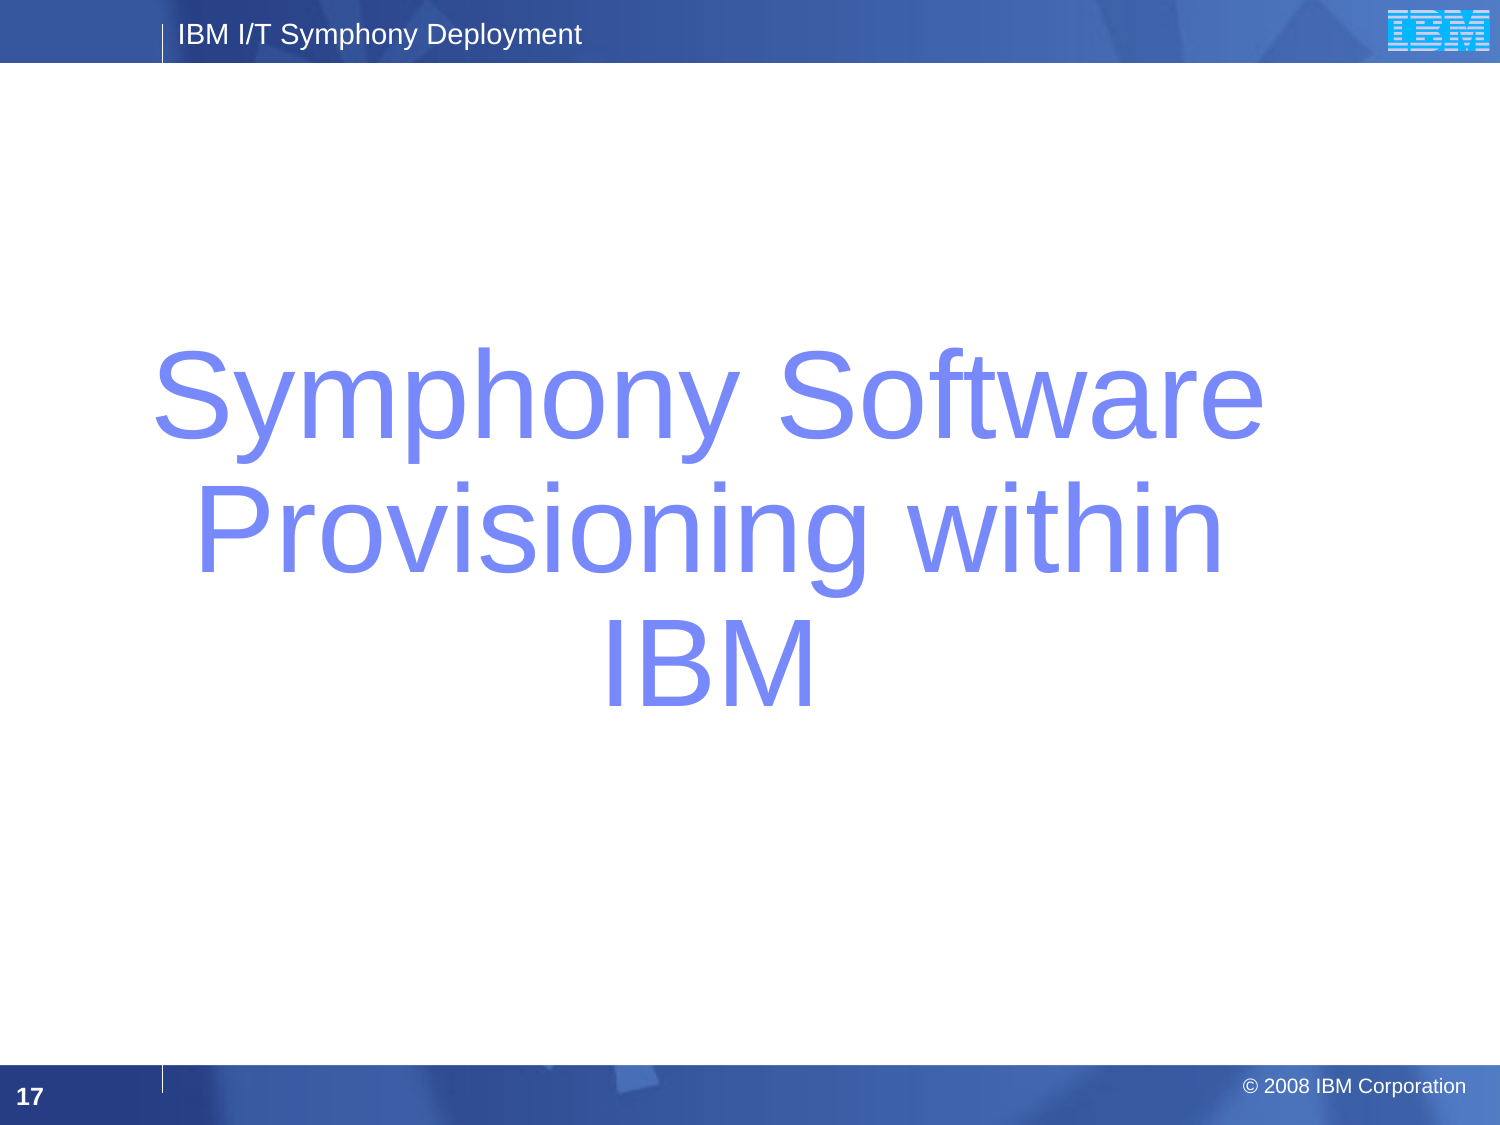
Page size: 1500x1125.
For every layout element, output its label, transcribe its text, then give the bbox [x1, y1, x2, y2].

text_box 1 [35, 1080, 119, 1118]
title Symphony Software Provisioning within IBM [135, 206, 1393, 742]
